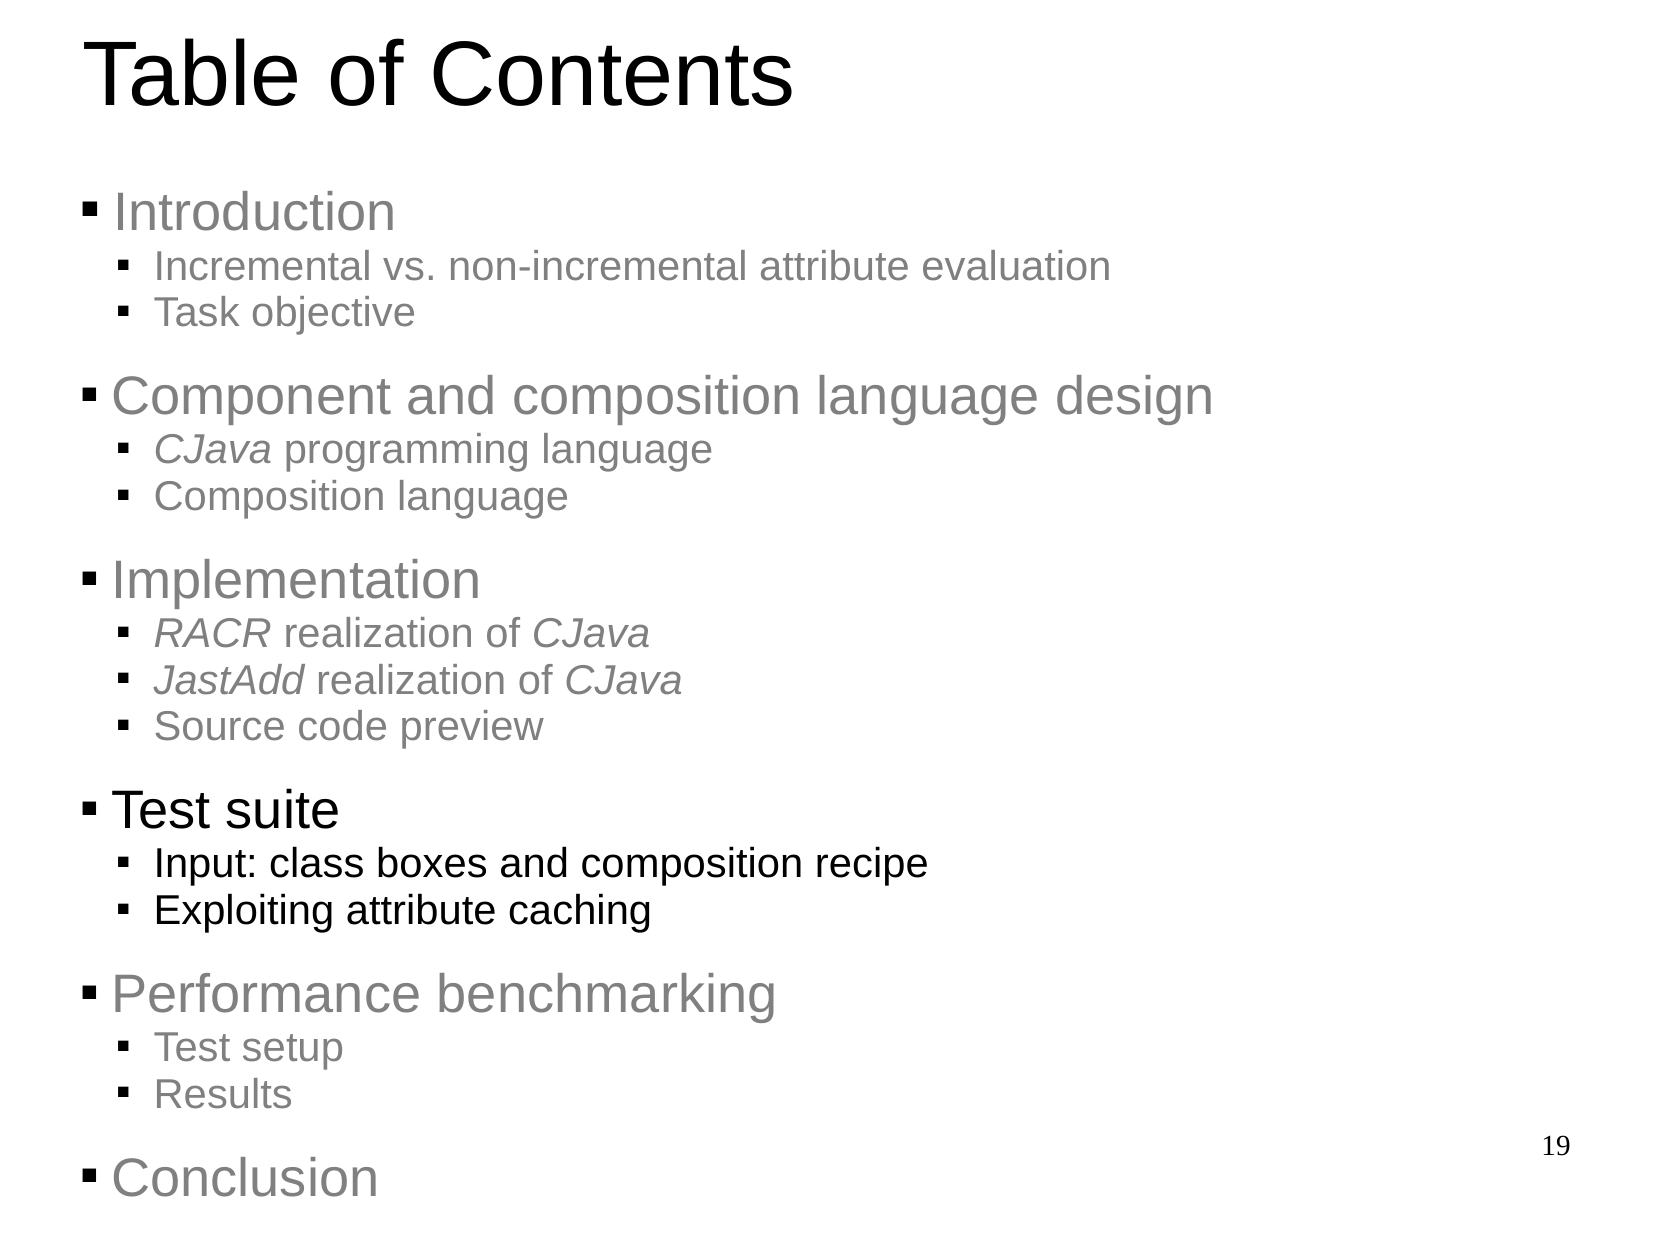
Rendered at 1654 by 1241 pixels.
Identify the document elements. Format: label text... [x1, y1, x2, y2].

subtitle Introduction Incremental vs. non-incremental attribute evaluation Task objective Component and composition language design CJava programming language Composition language Implementation RACR realization of CJava JastAdd realization of CJava Source code preview Test suite Input: class boxes and composition recipe Exploiting attribute caching Performance benchmarking Test setup Results Conclusion [82, 133, 1538, 1219]
title Table of Contents [82, 13, 1571, 134]
